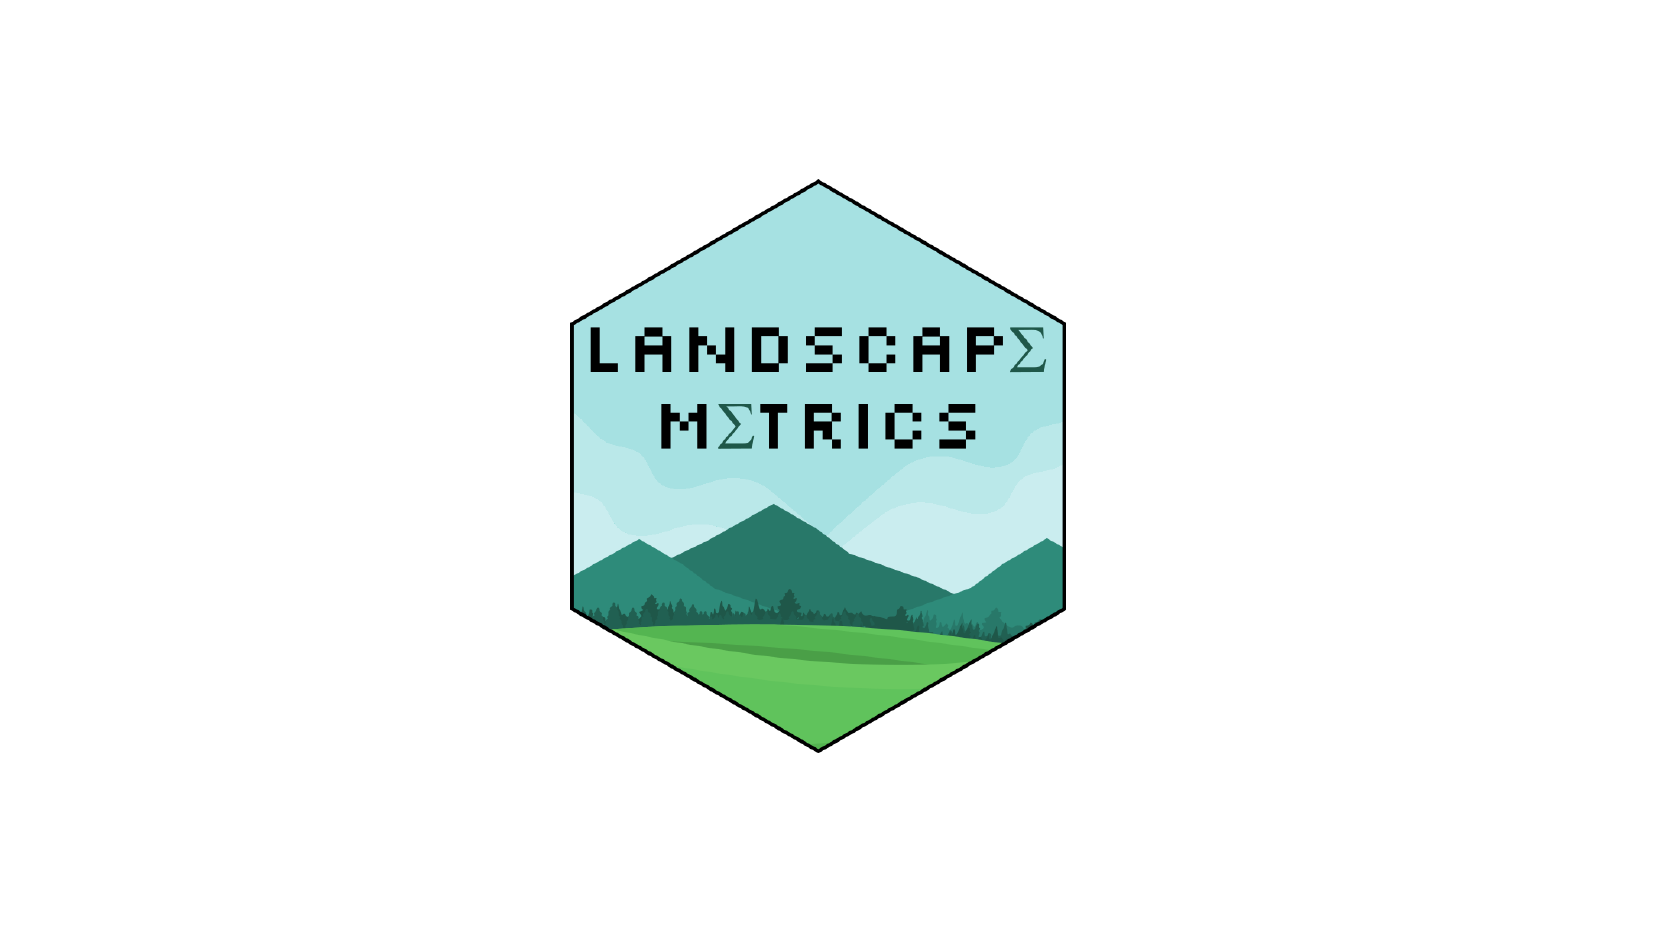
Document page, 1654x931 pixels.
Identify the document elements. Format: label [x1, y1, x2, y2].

picture [570, 179, 1066, 753]
